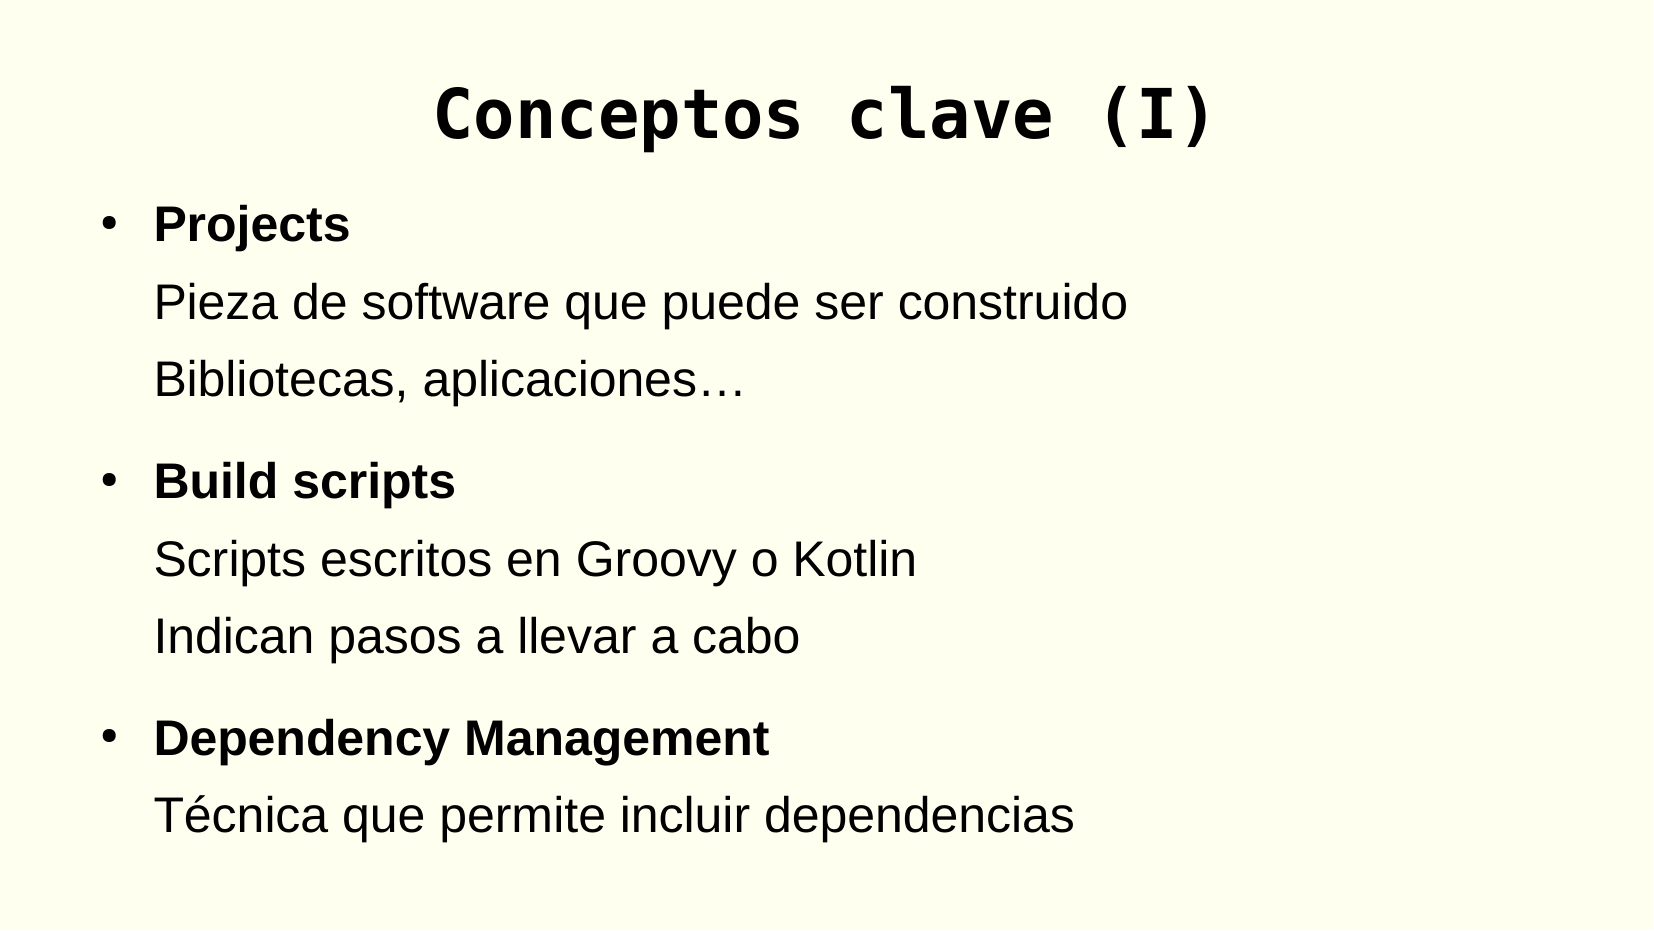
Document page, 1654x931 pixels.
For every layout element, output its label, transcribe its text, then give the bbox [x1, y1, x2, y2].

title Conceptos clave (I) [82, 37, 1571, 193]
list Projects Pieza de software que puede ser construido Bibliotecas, aplicaciones… Build scripts Scripts escritos en Groovy o Kotlin Indican pasos a llevar a cabo Dependency Management Técnica que permite incluir dependencias [82, 196, 1571, 878]
